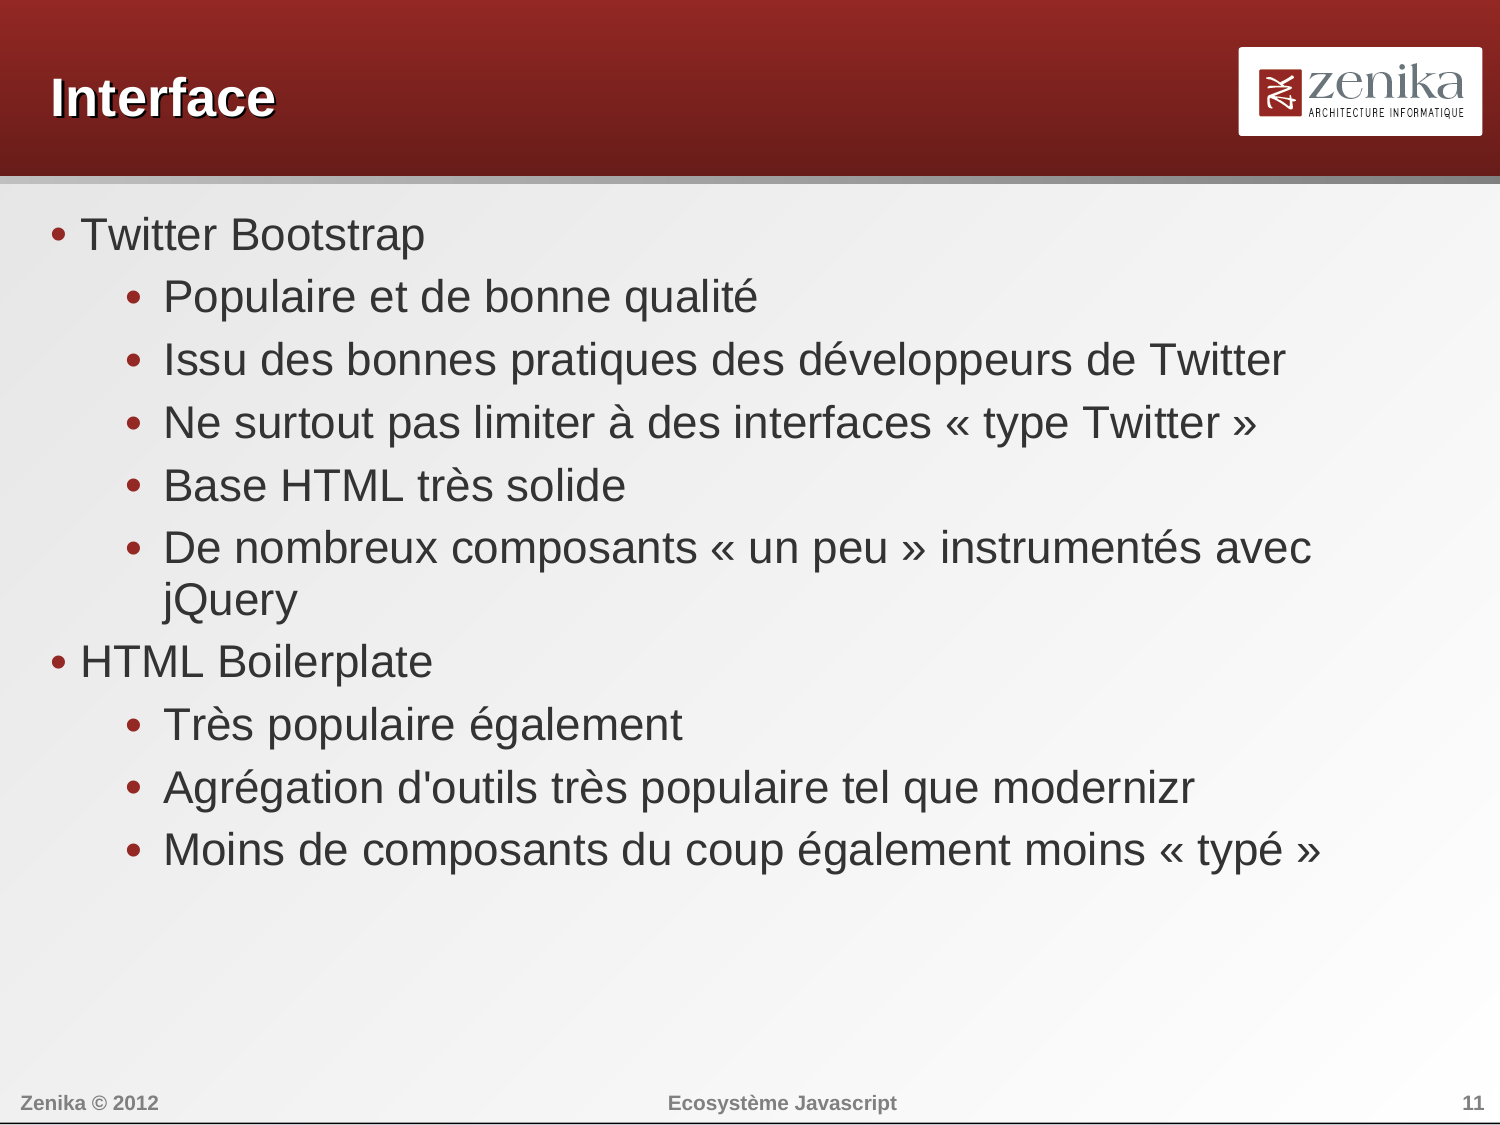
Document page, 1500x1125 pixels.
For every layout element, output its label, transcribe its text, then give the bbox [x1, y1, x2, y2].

picture [1257, 58, 1464, 125]
list Twitter Bootstrap Populaire et de bonne qualité Issu des bonnes pratiques des développeurs de Twitter Ne surtout pas limiter à des interfaces « type Twitter » Base HTML très solide De nombreux composants « un peu » instrumentés avec jQuery HTML Boilerplate Très populaire également Agrégation d'outils très populaire tel que modernizr Moins de composants du coup également moins « typé » [50, 208, 1435, 941]
title Interface [50, 3, 1206, 192]
